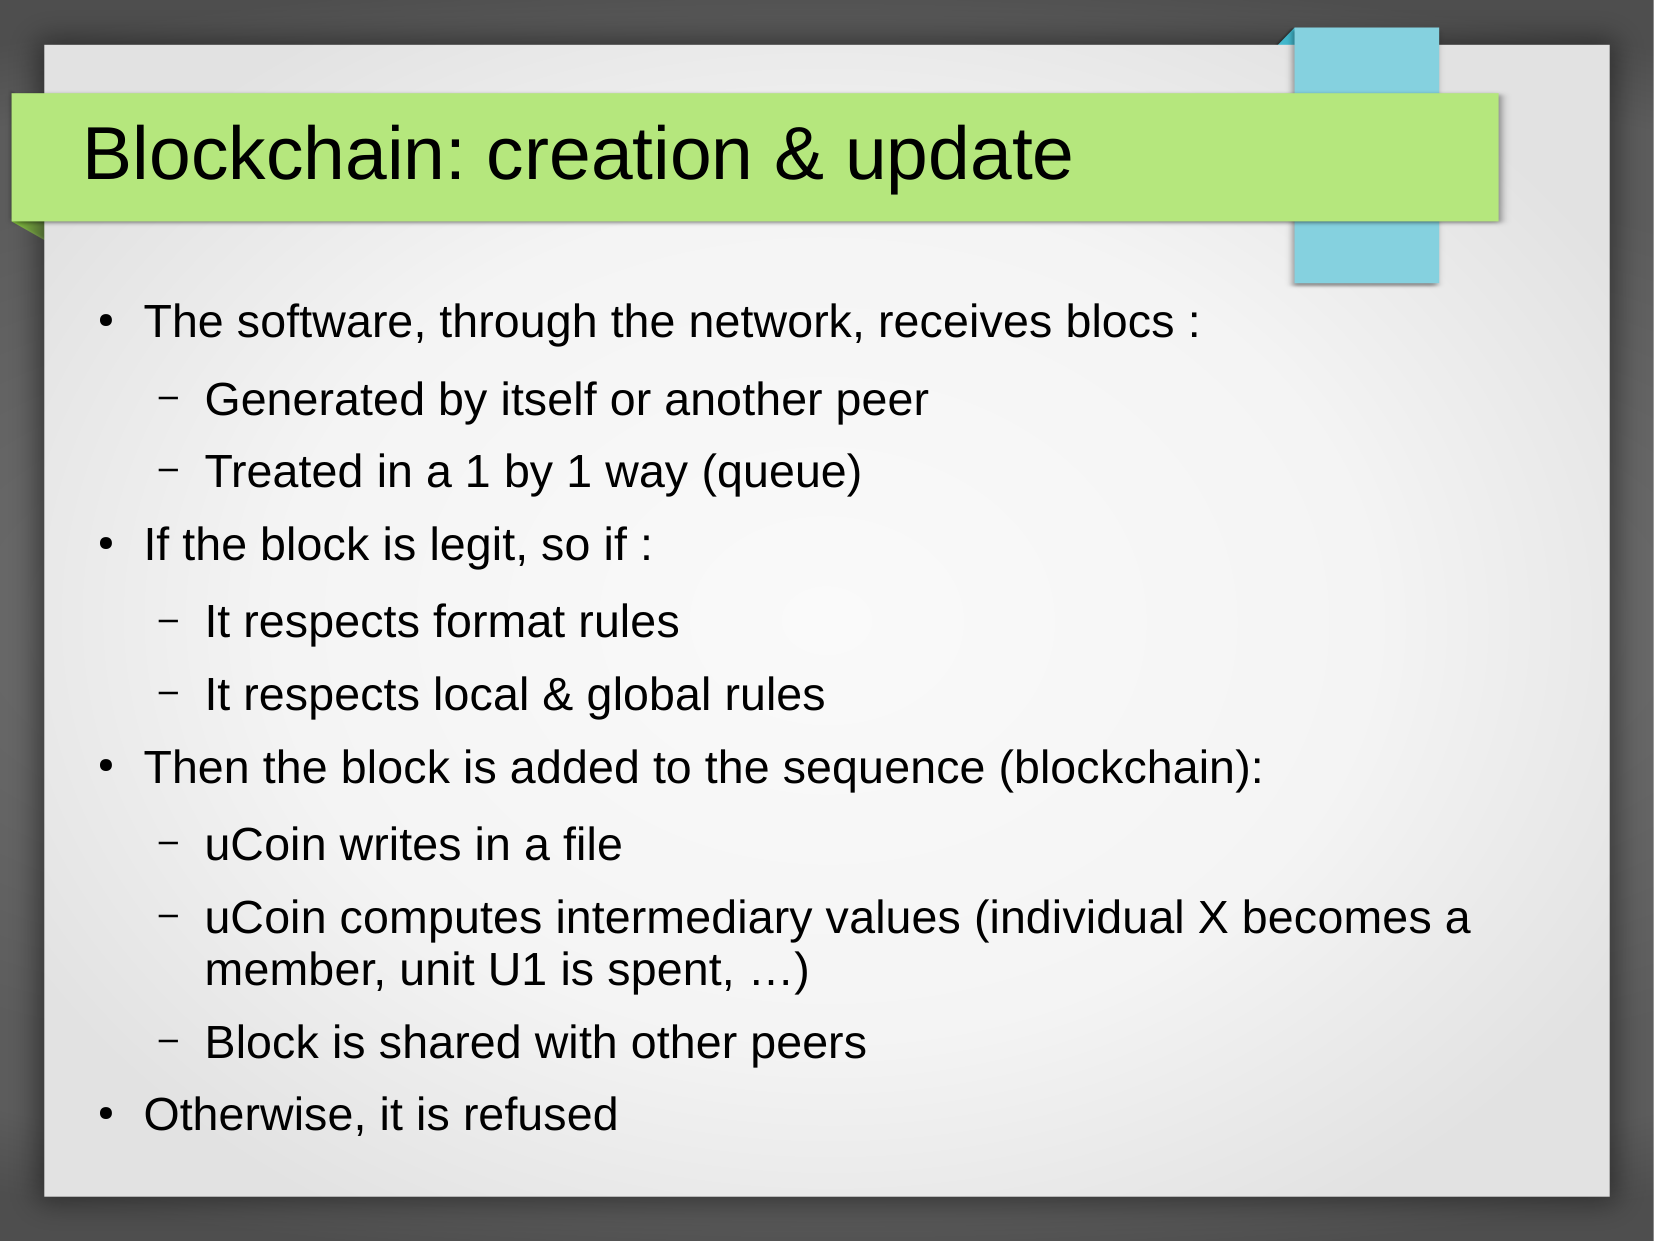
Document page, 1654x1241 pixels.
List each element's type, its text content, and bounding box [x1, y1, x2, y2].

picture [0, 0, 1654, 1241]
list The software, through the network, receives blocs : Generated by itself or another peer Treated in a 1 by 1 way (queue) If the block is legit, so if : It respects format rules It respects local & global rules Then the block is added to the sequence (blockchain): uCoin writes in a file uCoin computes intermediary values (individual X becomes a member, unit U1 is spent, …) Block is shared with other peers Otherwise, it is refused [82, 295, 1571, 1146]
title Blockchain: creation & update [82, 94, 1264, 213]
